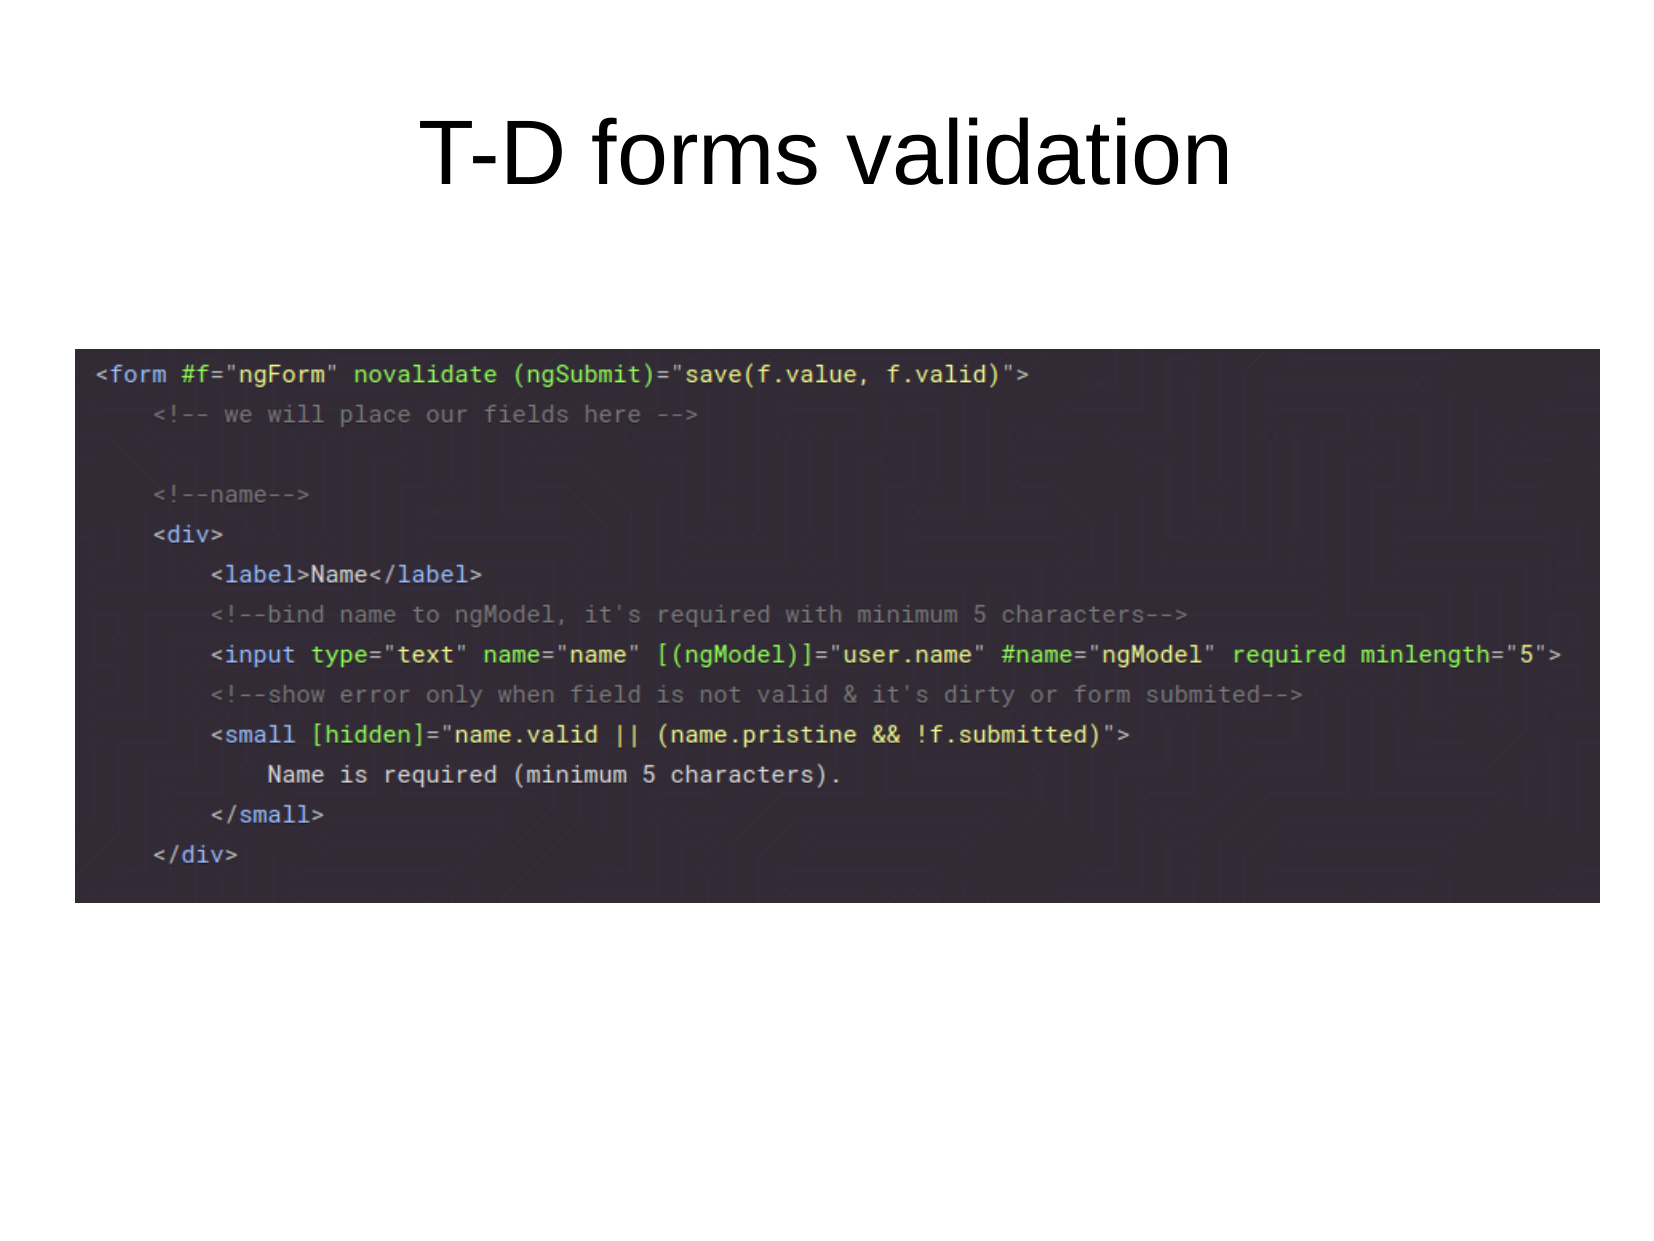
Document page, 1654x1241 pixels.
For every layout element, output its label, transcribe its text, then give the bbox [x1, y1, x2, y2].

title T-D forms validation [82, 49, 1571, 257]
picture [75, 349, 1600, 903]
